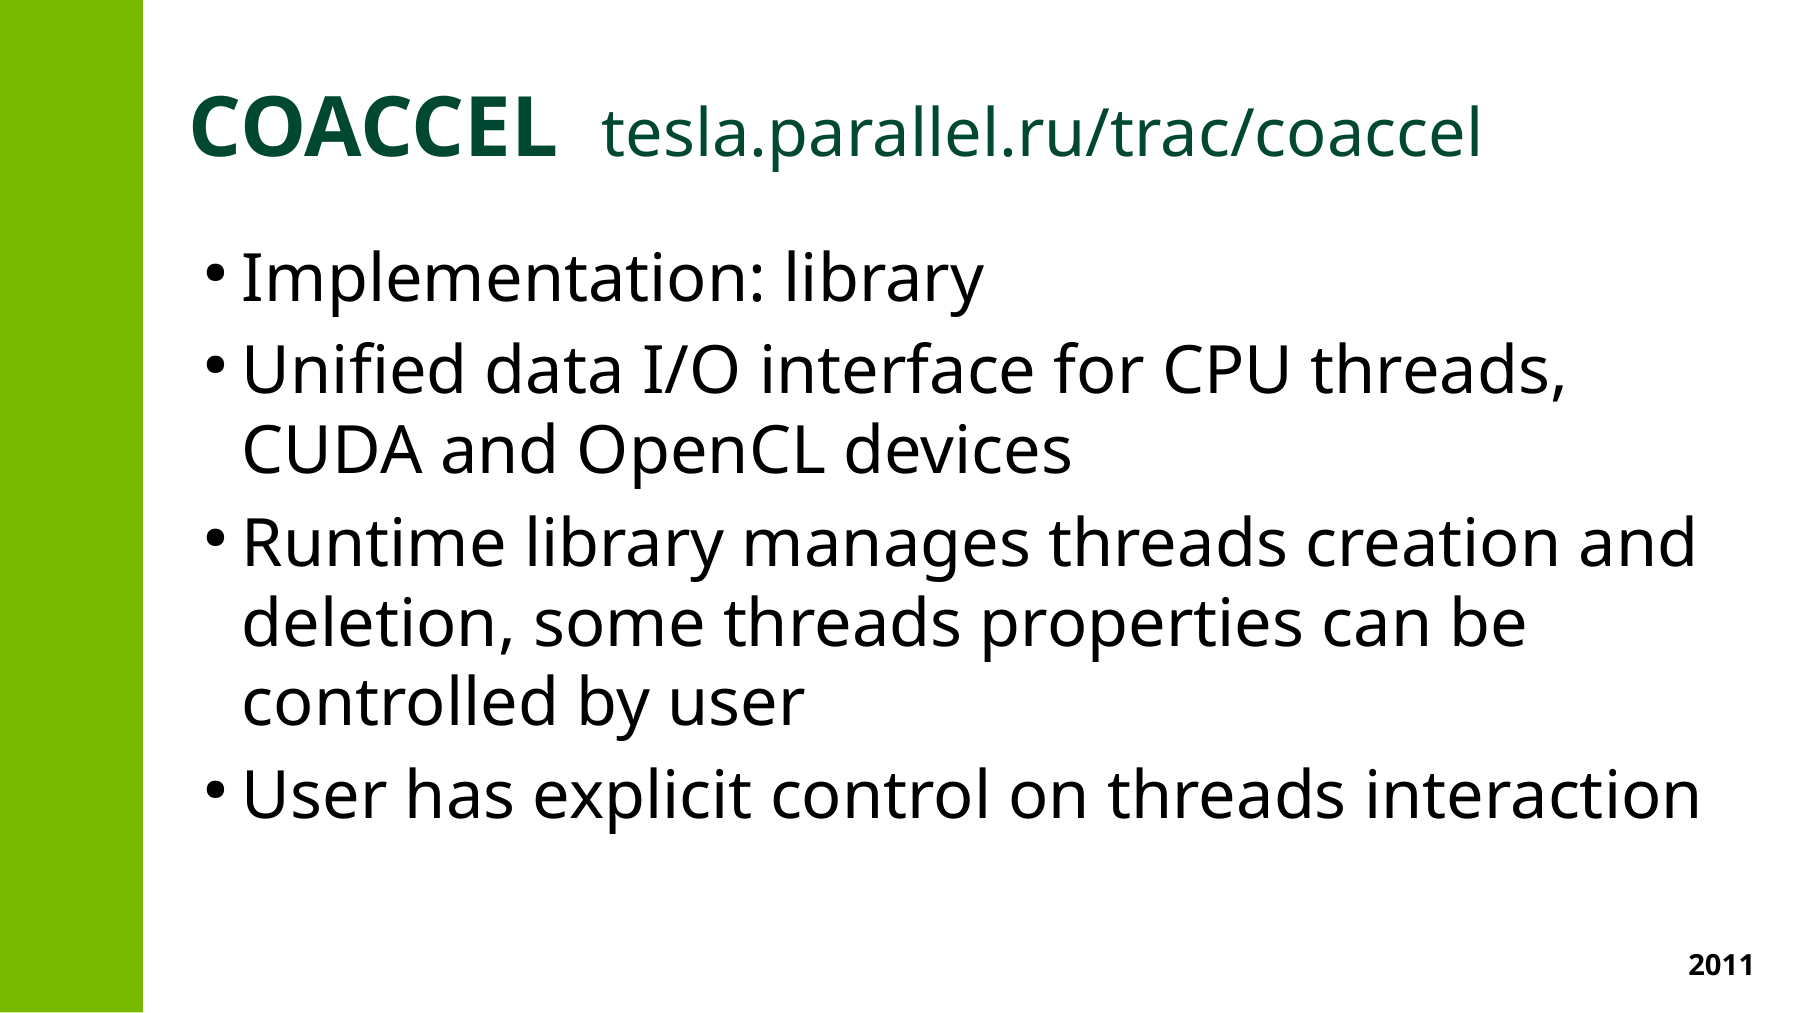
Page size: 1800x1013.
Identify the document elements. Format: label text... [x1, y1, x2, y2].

title COACCEL tesla.parallel.ru/trac/coaccel [188, 40, 1733, 211]
list Implementation: library Unified data I/O interface for CPU threads, CUDA and OpenCL devices Runtime library manages threads creation and deletion, some threads properties can be controlled by user User has explicit control on threads interaction [188, 227, 1733, 976]
